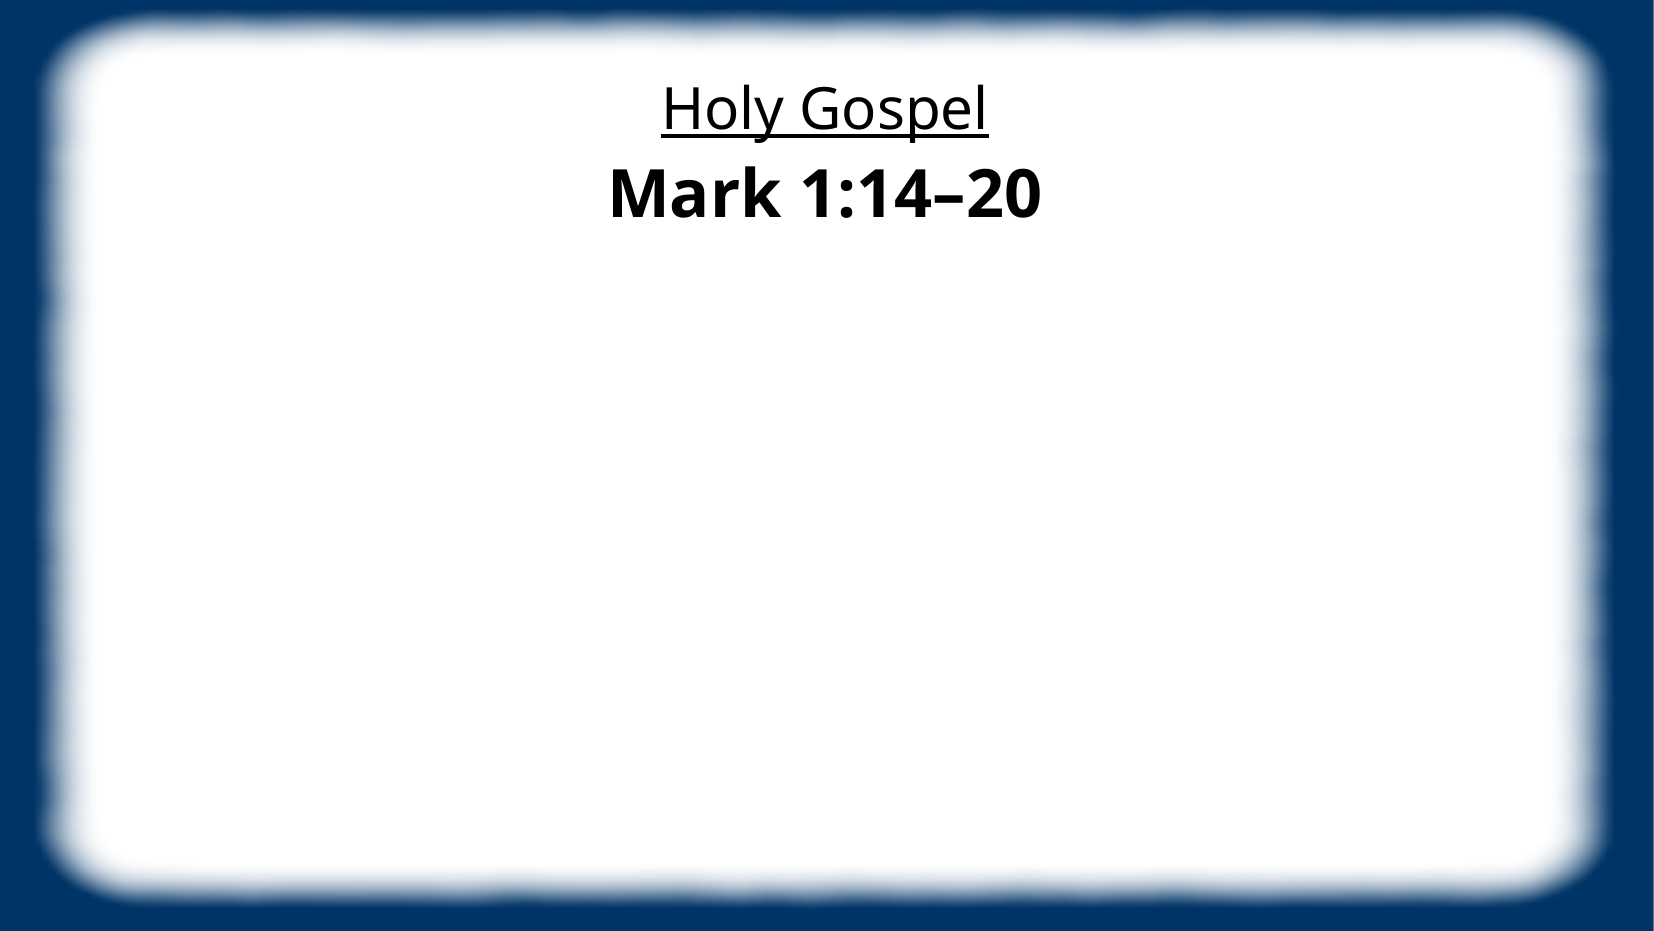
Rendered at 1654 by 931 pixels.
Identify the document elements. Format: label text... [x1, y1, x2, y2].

text_box Holy Gospel Mark 1:14–20 [60, 60, 1591, 241]
picture [0, 0, 1654, 931]
